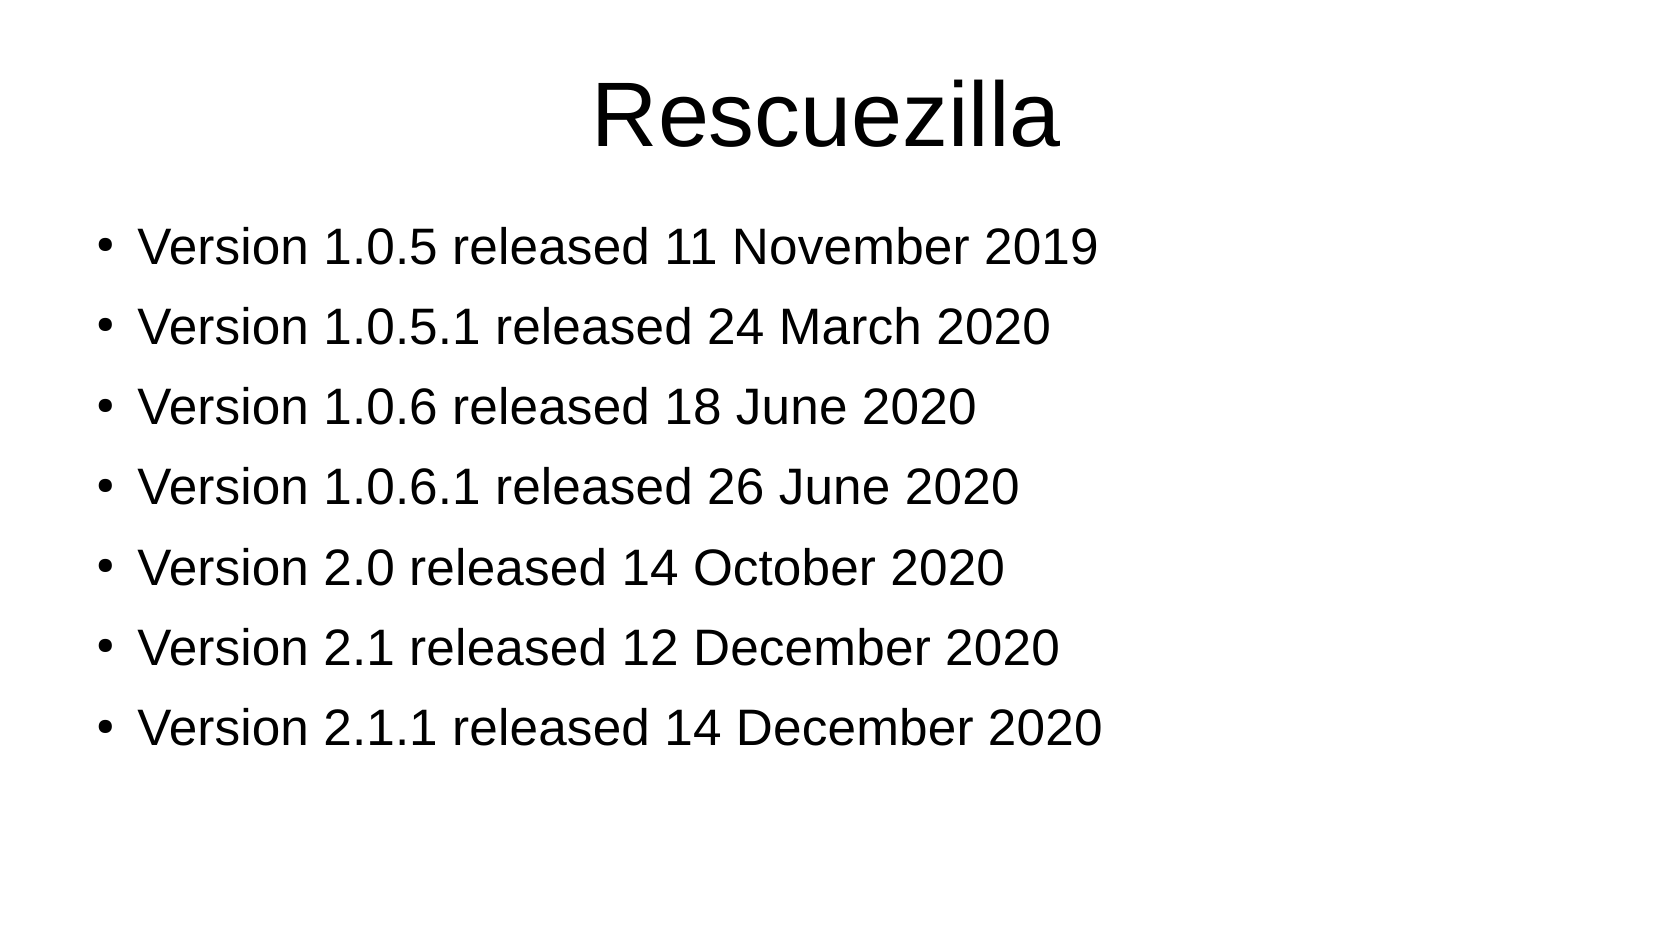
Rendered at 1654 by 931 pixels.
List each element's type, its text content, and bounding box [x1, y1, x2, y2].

list Version 1.0.5 released 11 November 2019 Version 1.0.5.1 released 24 March 2020 Version 1.0.6 released 18 June 2020 Version 1.0.6.1 released 26 June 2020 Version 2.0 released 14 October 2020 Version 2.1 released 12 December 2020 Version 2.1.1 released 14 December 2020 [82, 217, 1571, 758]
title Rescuezilla [82, 37, 1571, 193]
